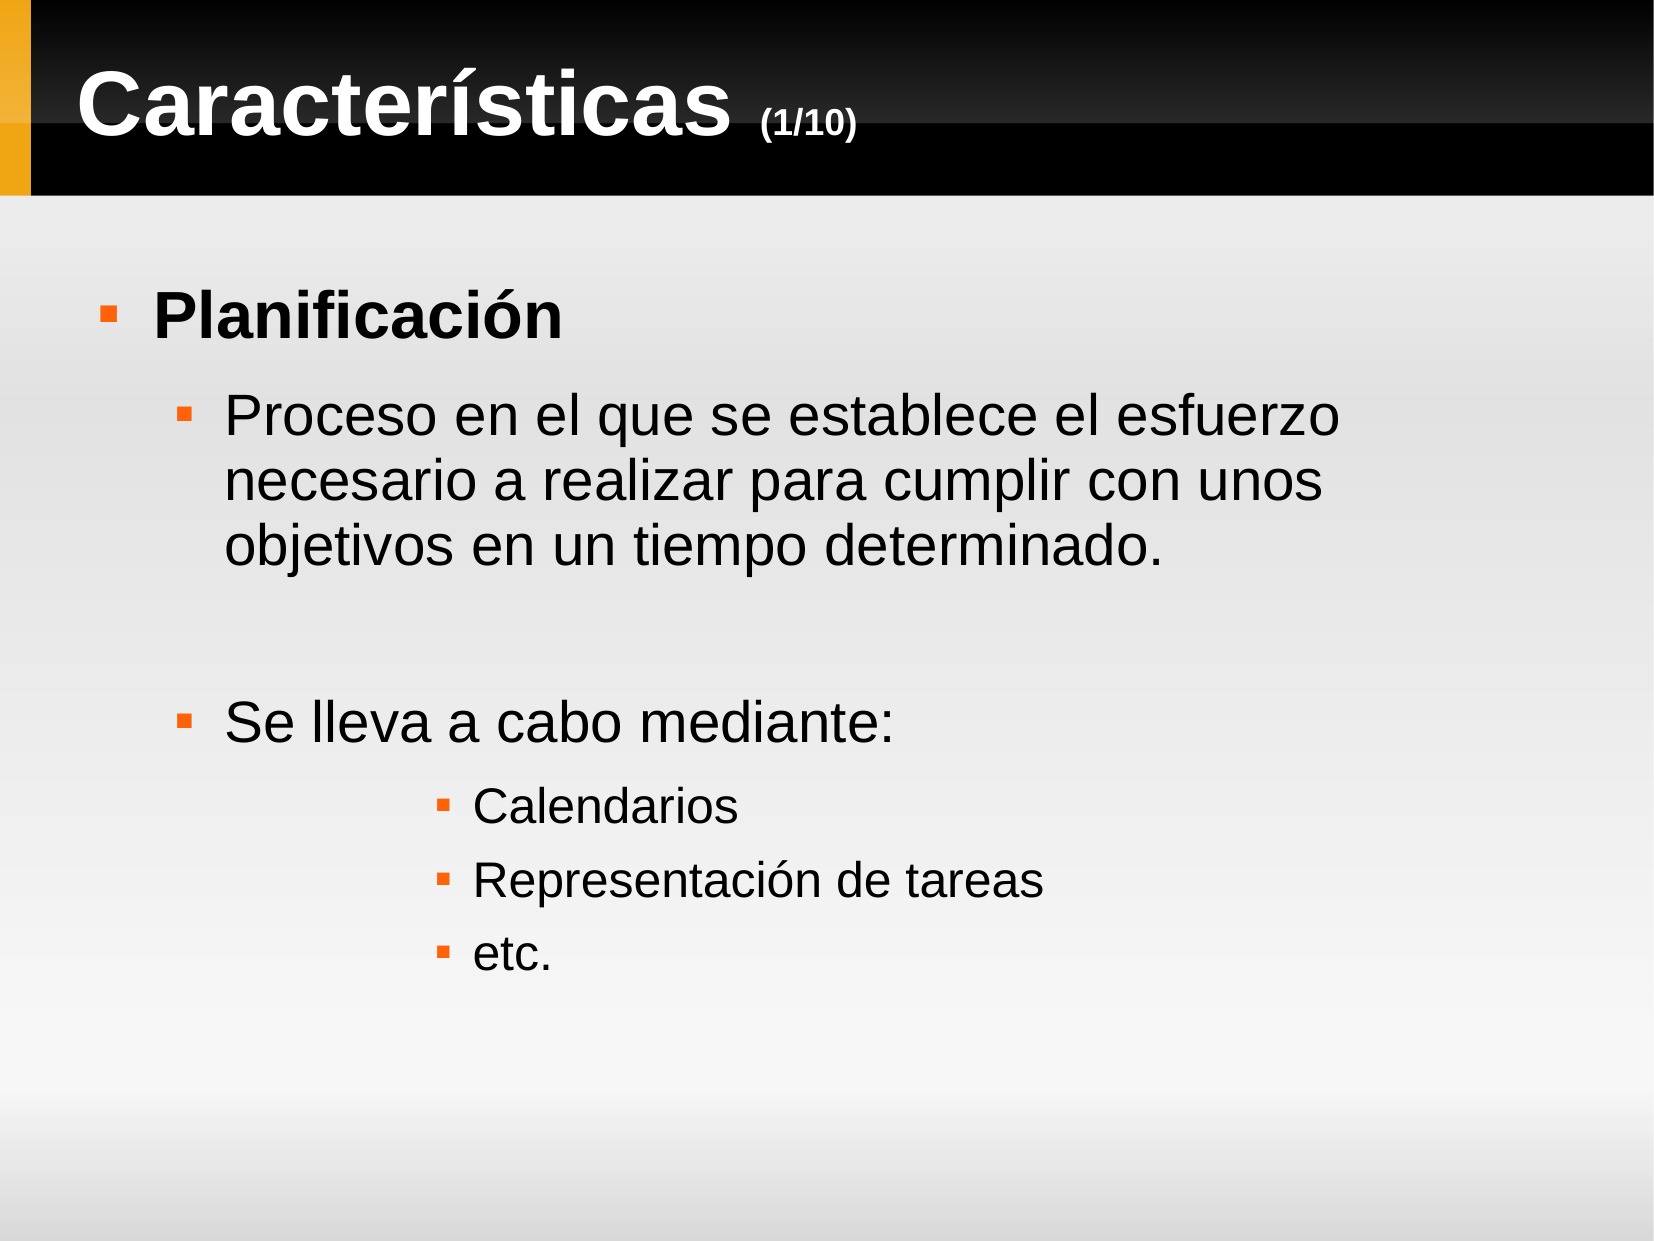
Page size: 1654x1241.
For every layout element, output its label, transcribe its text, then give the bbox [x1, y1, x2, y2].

list Planificación Proceso en el que se establece el esfuerzo necesario a realizar para cumplir con unos objetivos en un tiempo determinado. Se lleva a cabo mediante: Calendarios Representación de tareas etc. [82, 278, 1571, 1097]
picture [0, 0, 1654, 1241]
title Características (1/10) [76, 0, 1565, 208]
